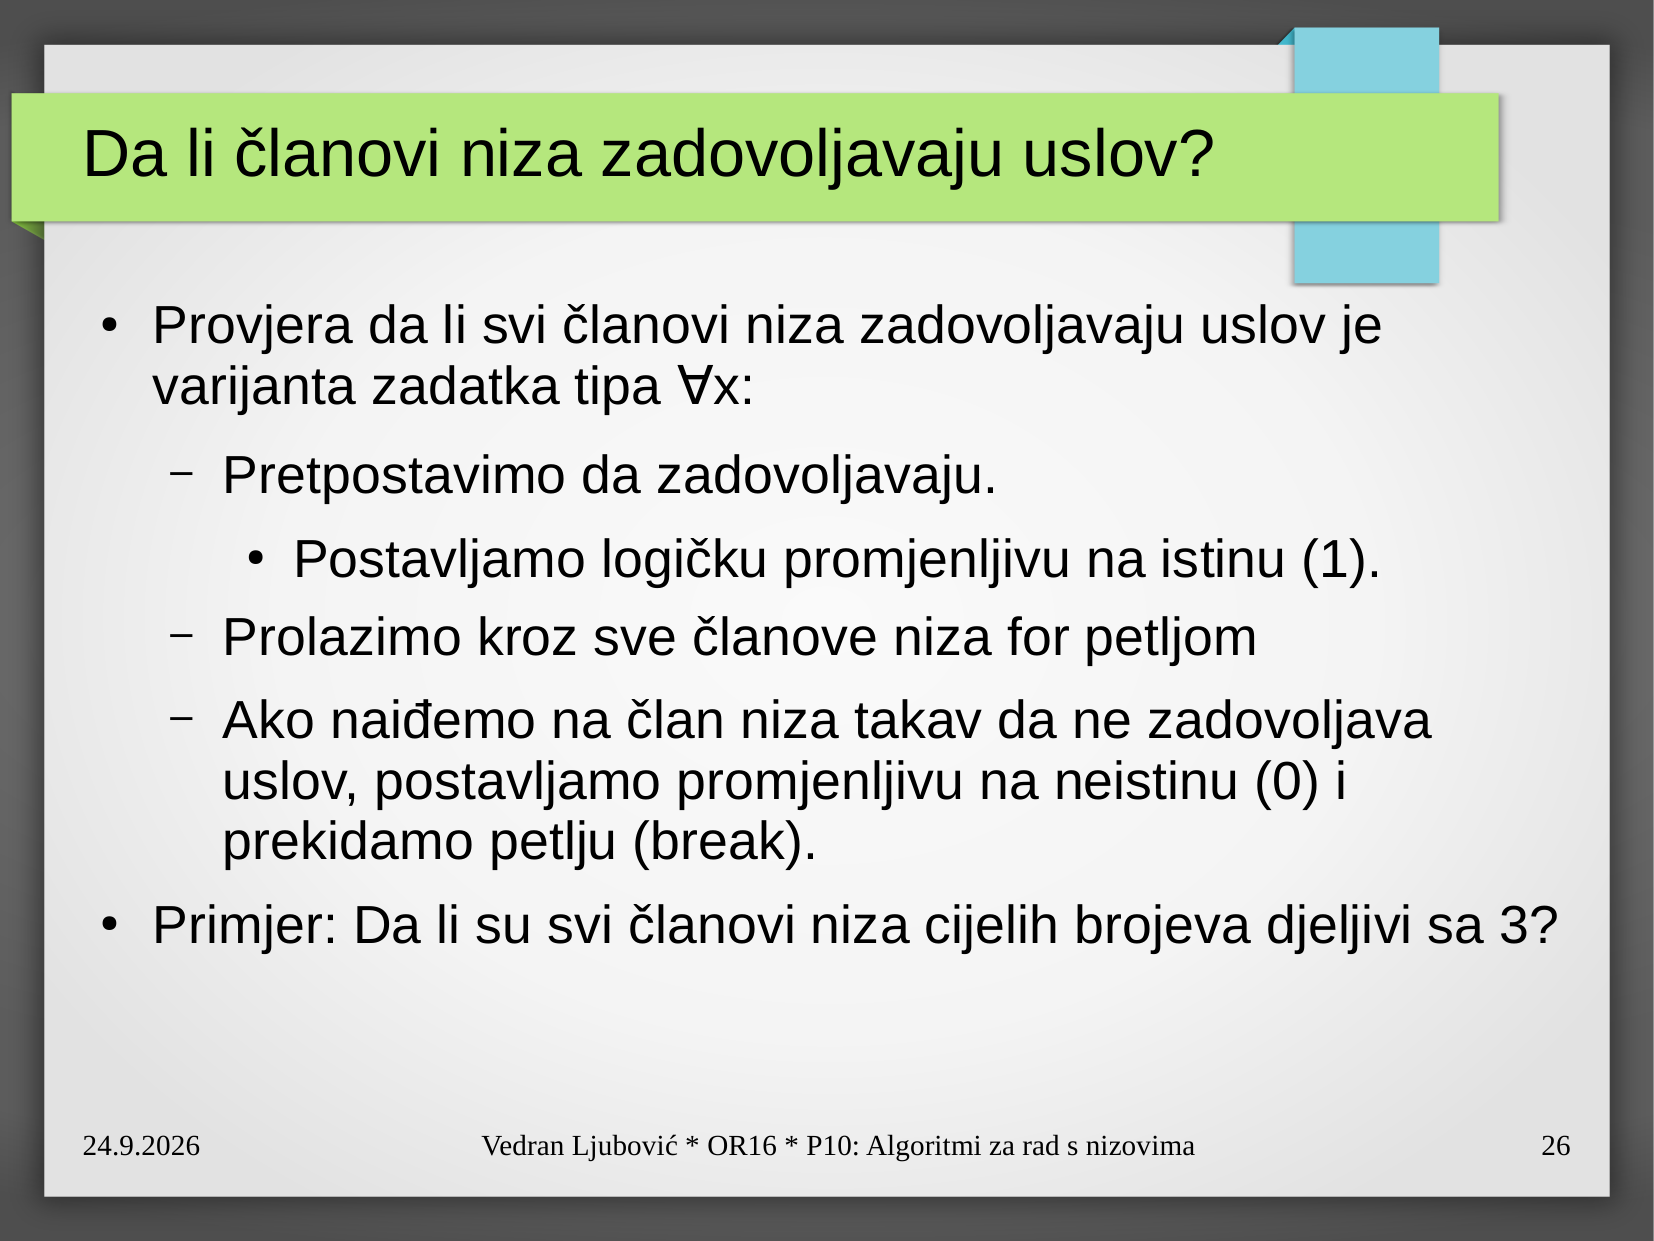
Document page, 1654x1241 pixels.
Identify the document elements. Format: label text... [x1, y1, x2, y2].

picture [0, 0, 1654, 1241]
title Da li članovi niza zadovoljavaju uslov? [82, 94, 1264, 213]
list Provjera da li svi članovi niza zadovoljavaju uslov je varijanta zadatka tipa ∀x: Pretpostavimo da zadovoljavaju. Postavljamo logičku promjenljivu na istinu (1). Prolazimo kroz sve članove niza for petljom Ako naiđemo na član niza takav da ne zadovoljava uslov, postavljamo promjenljivu na neistinu (0) i prekidamo petlju (break). Primjer: Da li su svi članovi niza cijelih brojeva djeljivi sa 3? [82, 295, 1571, 1015]
